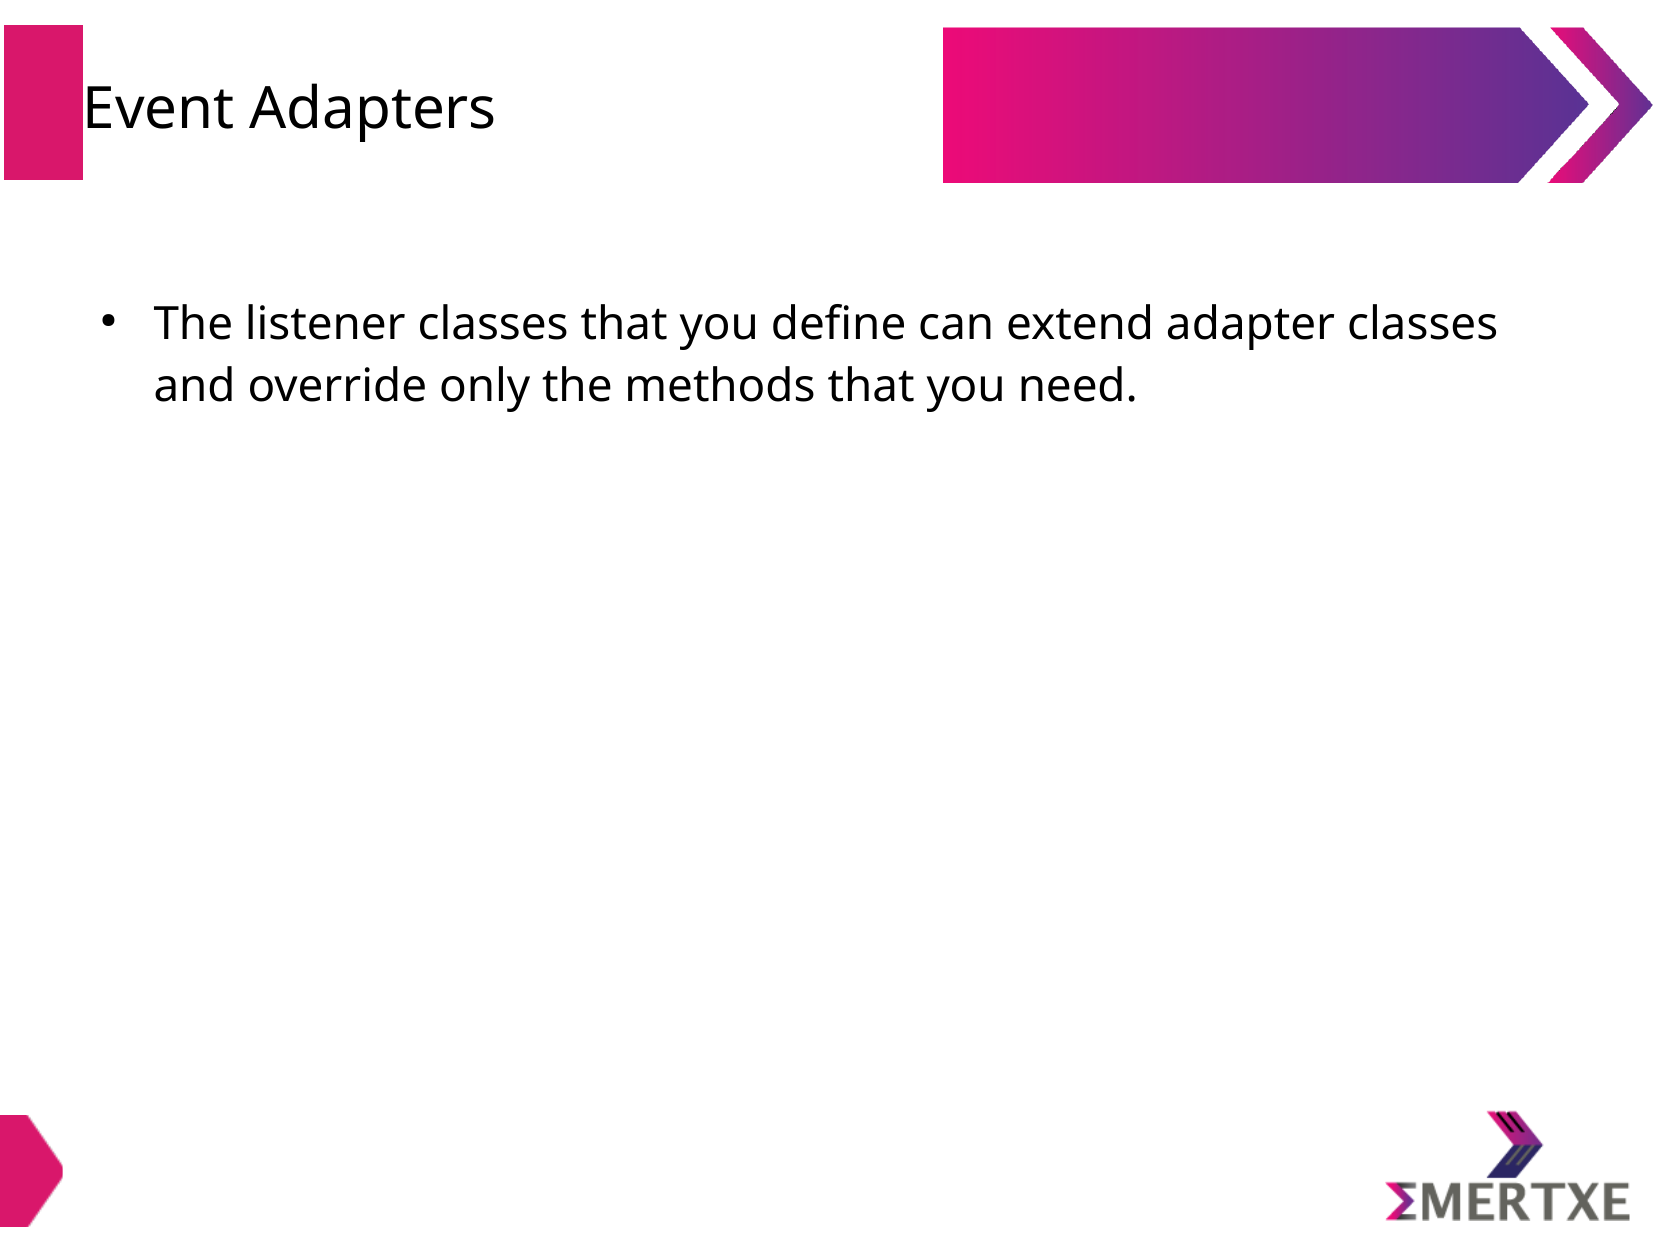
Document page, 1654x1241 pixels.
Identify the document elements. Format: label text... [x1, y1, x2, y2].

title Event Adapters [82, 2, 1571, 210]
picture [1571, 27, 1653, 183]
list The listener classes that you define can extend adapter classes and override only the methods that you need. [82, 290, 1571, 1010]
picture [1385, 1107, 1631, 1221]
